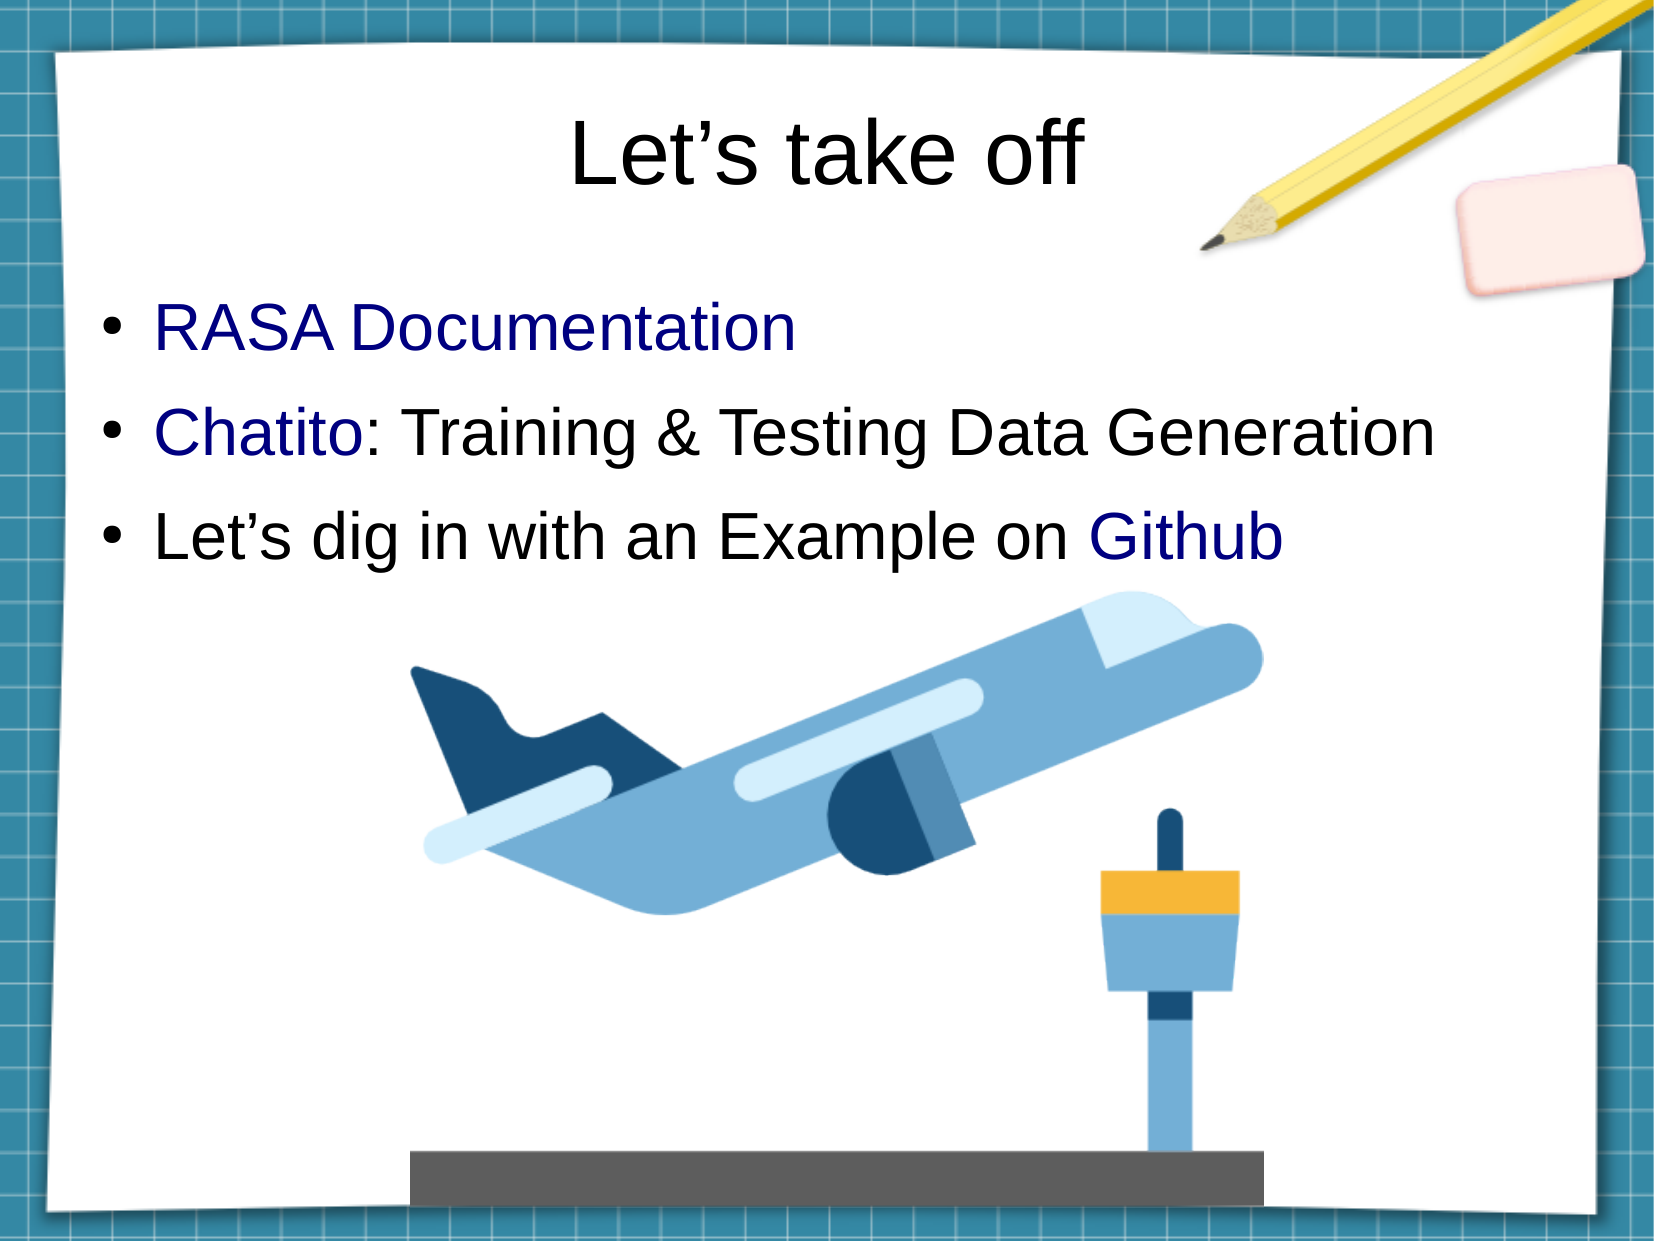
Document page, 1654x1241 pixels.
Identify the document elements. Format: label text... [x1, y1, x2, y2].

list RASA Documentation Chatito: Training & Testing Data Generation Let’s dig in with an Example on Github [82, 290, 1571, 1010]
title Let’s take off [82, 49, 1571, 257]
picture [0, 0, 1654, 1241]
